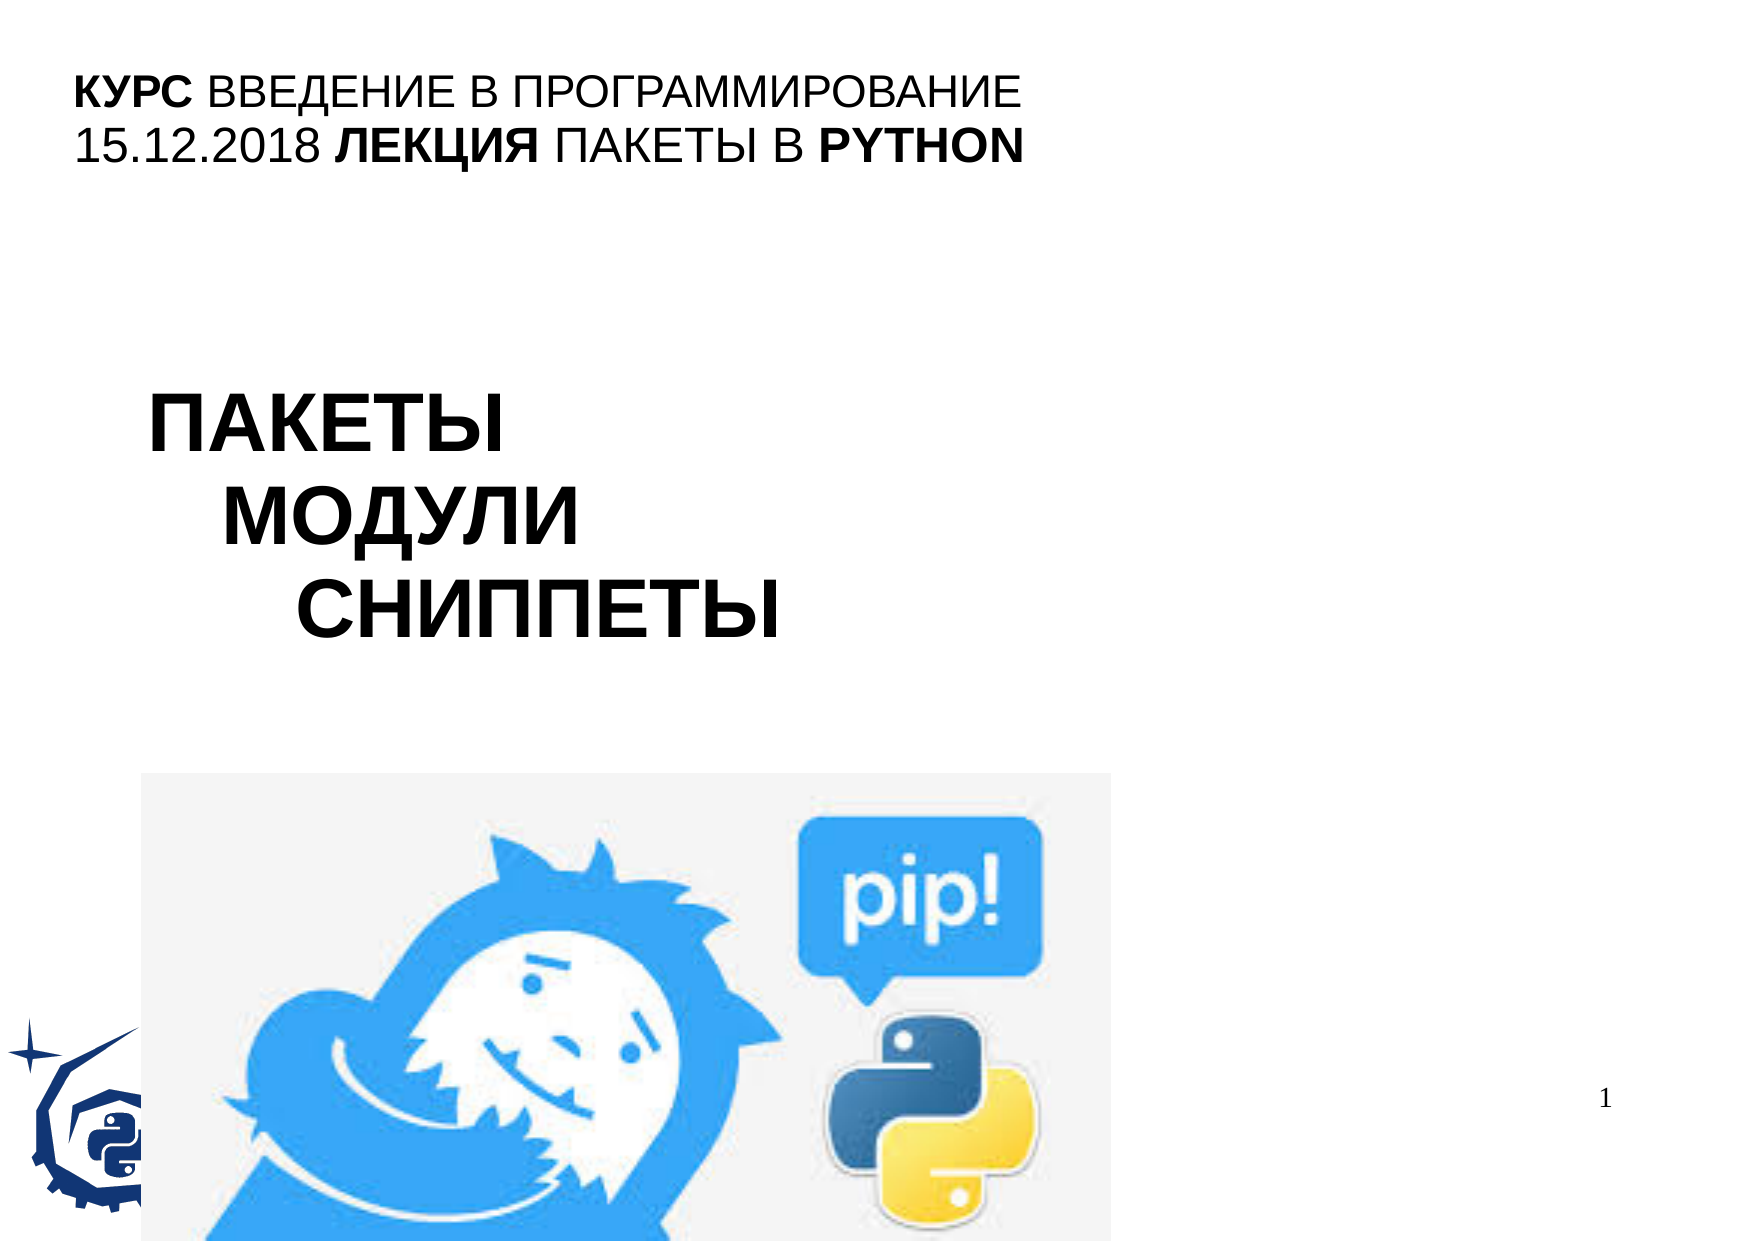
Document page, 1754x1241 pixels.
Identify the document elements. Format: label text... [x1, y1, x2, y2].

text_box КУРС ВВЕДЕНИЕ В ПРОГРАММИРОВАНИЕ 15.12.2018 ЛЕКЦИЯ ПАКЕТЫ В PYTHON ПАКЕТЫ МОДУЛИ СНИППЕТЫ [59, 59, 1595, 664]
picture [0, 773, 1111, 1241]
